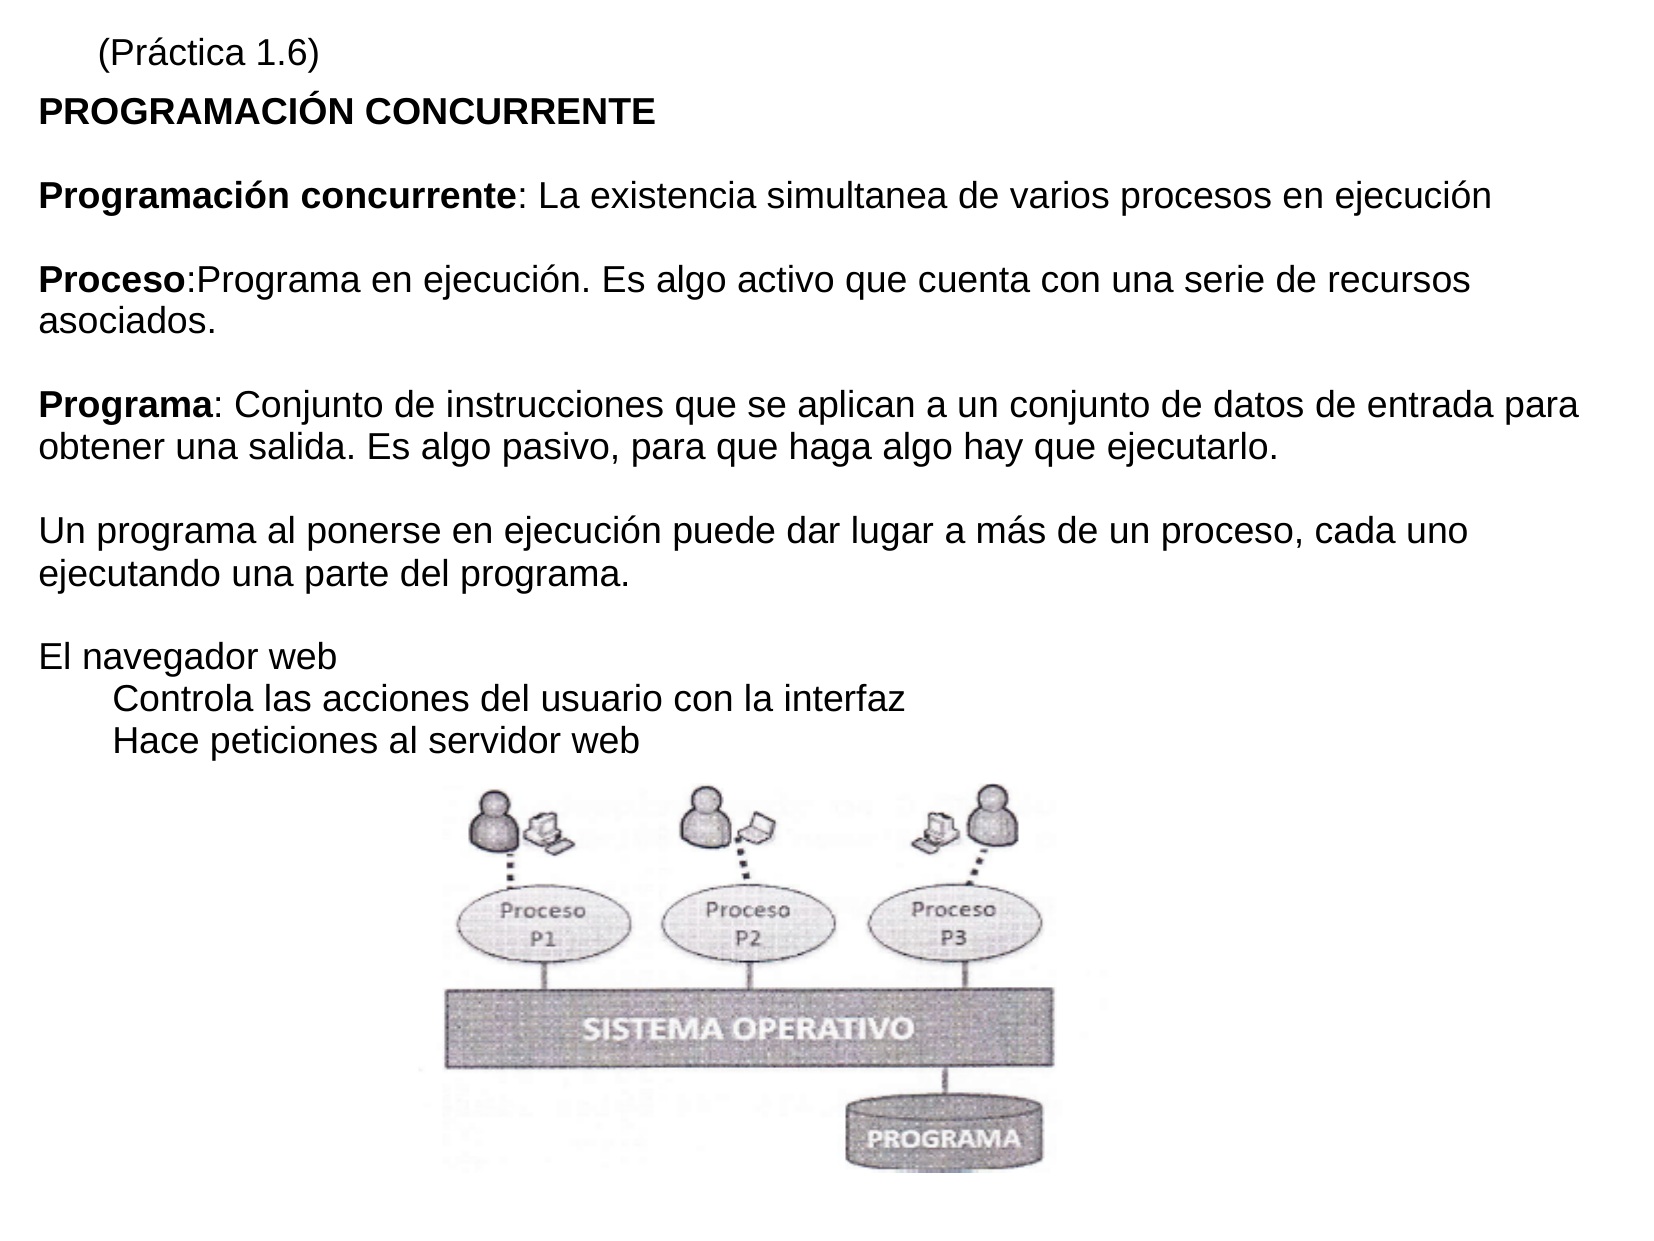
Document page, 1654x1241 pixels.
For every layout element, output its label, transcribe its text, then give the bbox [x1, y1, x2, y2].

text_box PROGRAMACIÓN CONCURRENTE Programación concurrente: La existencia simultanea de varios procesos en ejecución Proceso:Programa en ejecución. Es algo activo que cuenta con una serie de recursos asociados. Programa: Conjunto de instrucciones que se aplican a un conjunto de datos de entrada para obtener una salida. Es algo pasivo, para que haga algo hay que ejecutarlo. Un programa al ponerse en ejecución puede dar lugar a más de un proceso, cada uno ejecutando una parte del programa. El navegador web Controla las acciones del usuario con la interfaz Hace peticiones al servidor web [23, 82, 1642, 903]
text_box (Práctica 1.6) [82, 23, 336, 81]
picture [389, 783, 1123, 1173]
